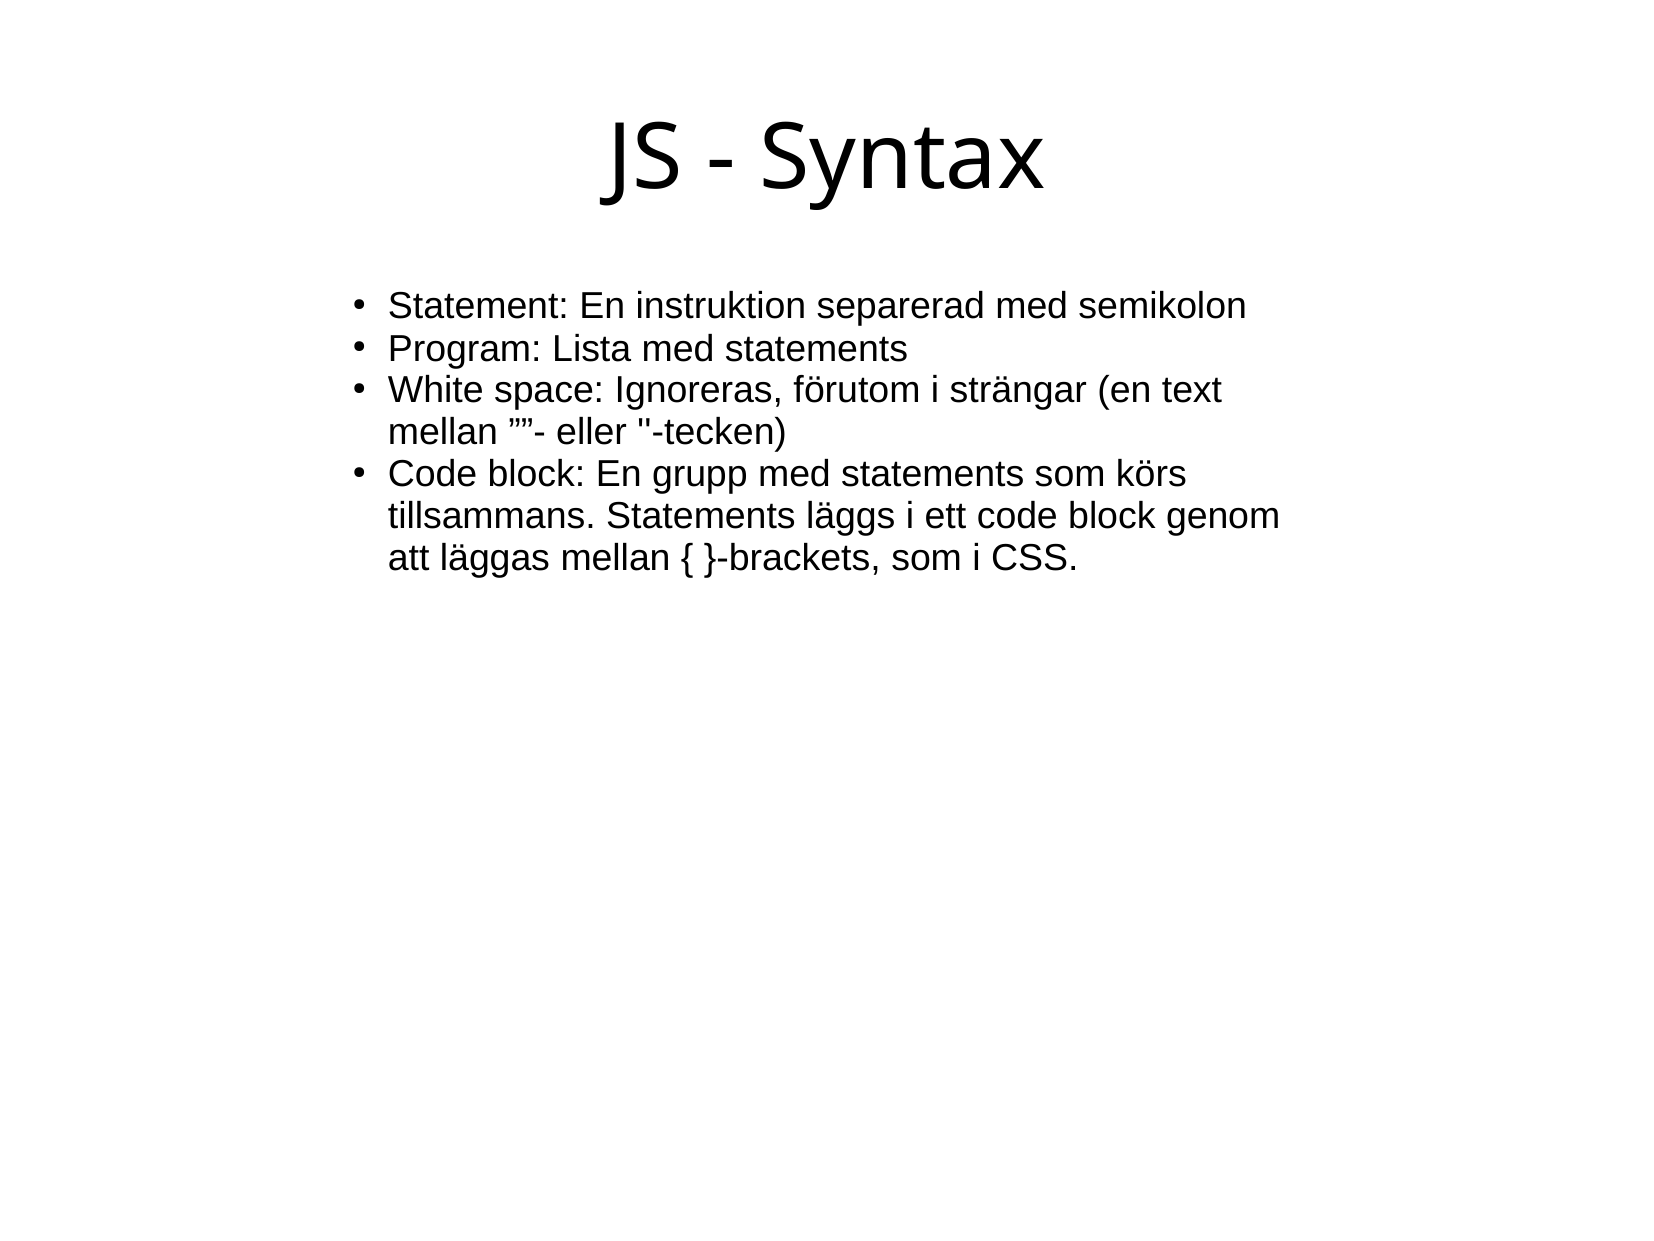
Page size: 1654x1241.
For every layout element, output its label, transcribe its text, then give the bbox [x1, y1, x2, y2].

text_box Statement: En instruktion separerad med semikolon Program: Lista med statements White space: Ignoreras, förutom i strängar (en text mellan ””- eller ''-tecken) Code block: En grupp med statements som körs tillsammans. Statements läggs i ett code block genom att läggas mellan { }-brackets, som i CSS. [337, 277, 1316, 587]
title JS - Syntax [82, 49, 1571, 257]
